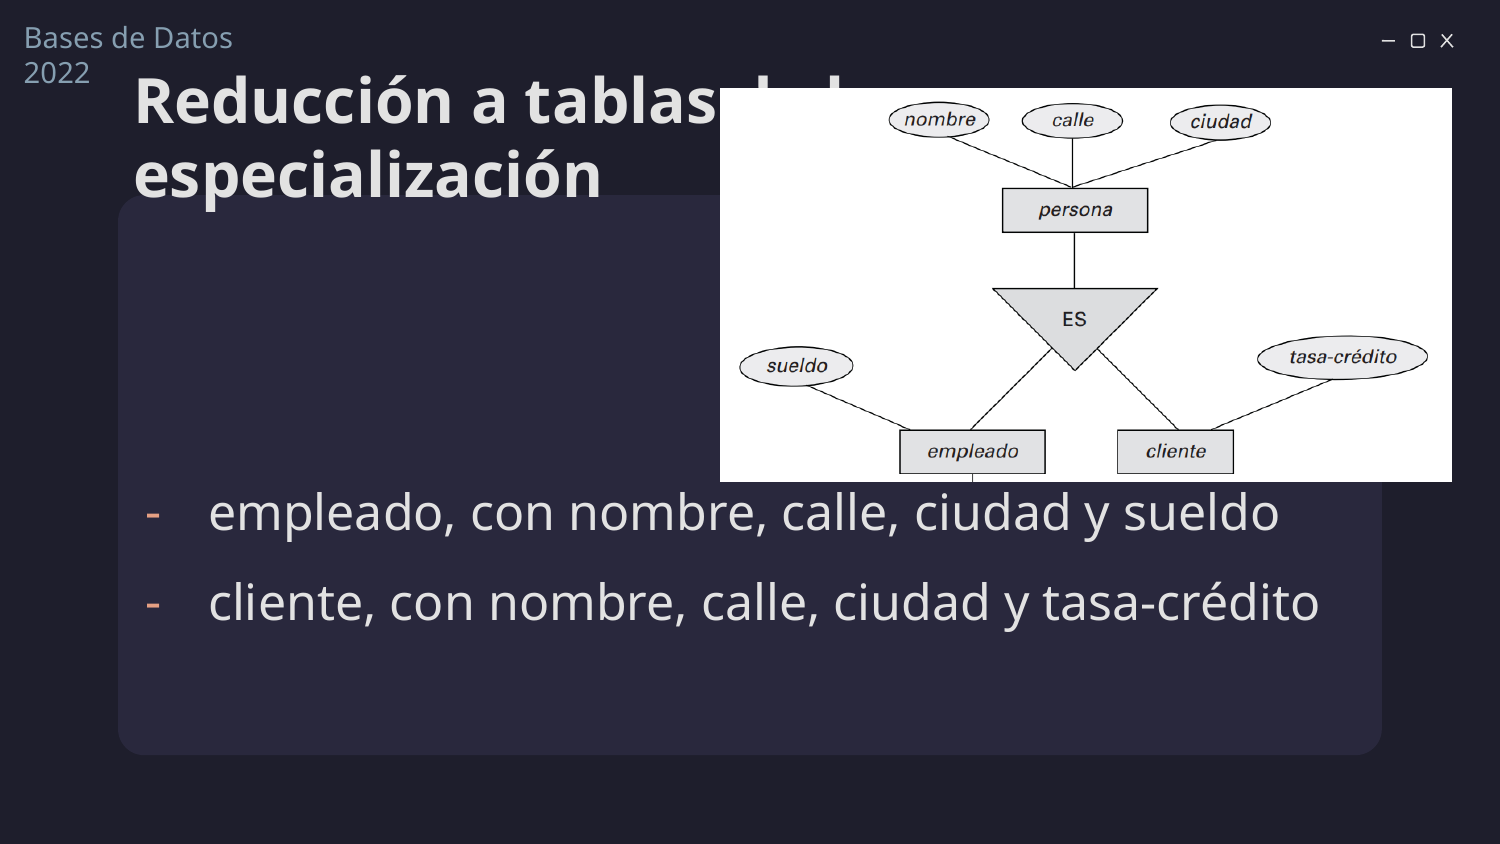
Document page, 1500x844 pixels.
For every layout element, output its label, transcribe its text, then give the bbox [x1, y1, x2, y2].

title Reducción a tablas de la especialización [118, 88, 720, 183]
list empleado, con nombre, calle, ciudad y sueldo cliente, con nombre, calle, ciudad y tasa-crédito [118, 195, 1393, 750]
picture [720, 88, 1452, 483]
